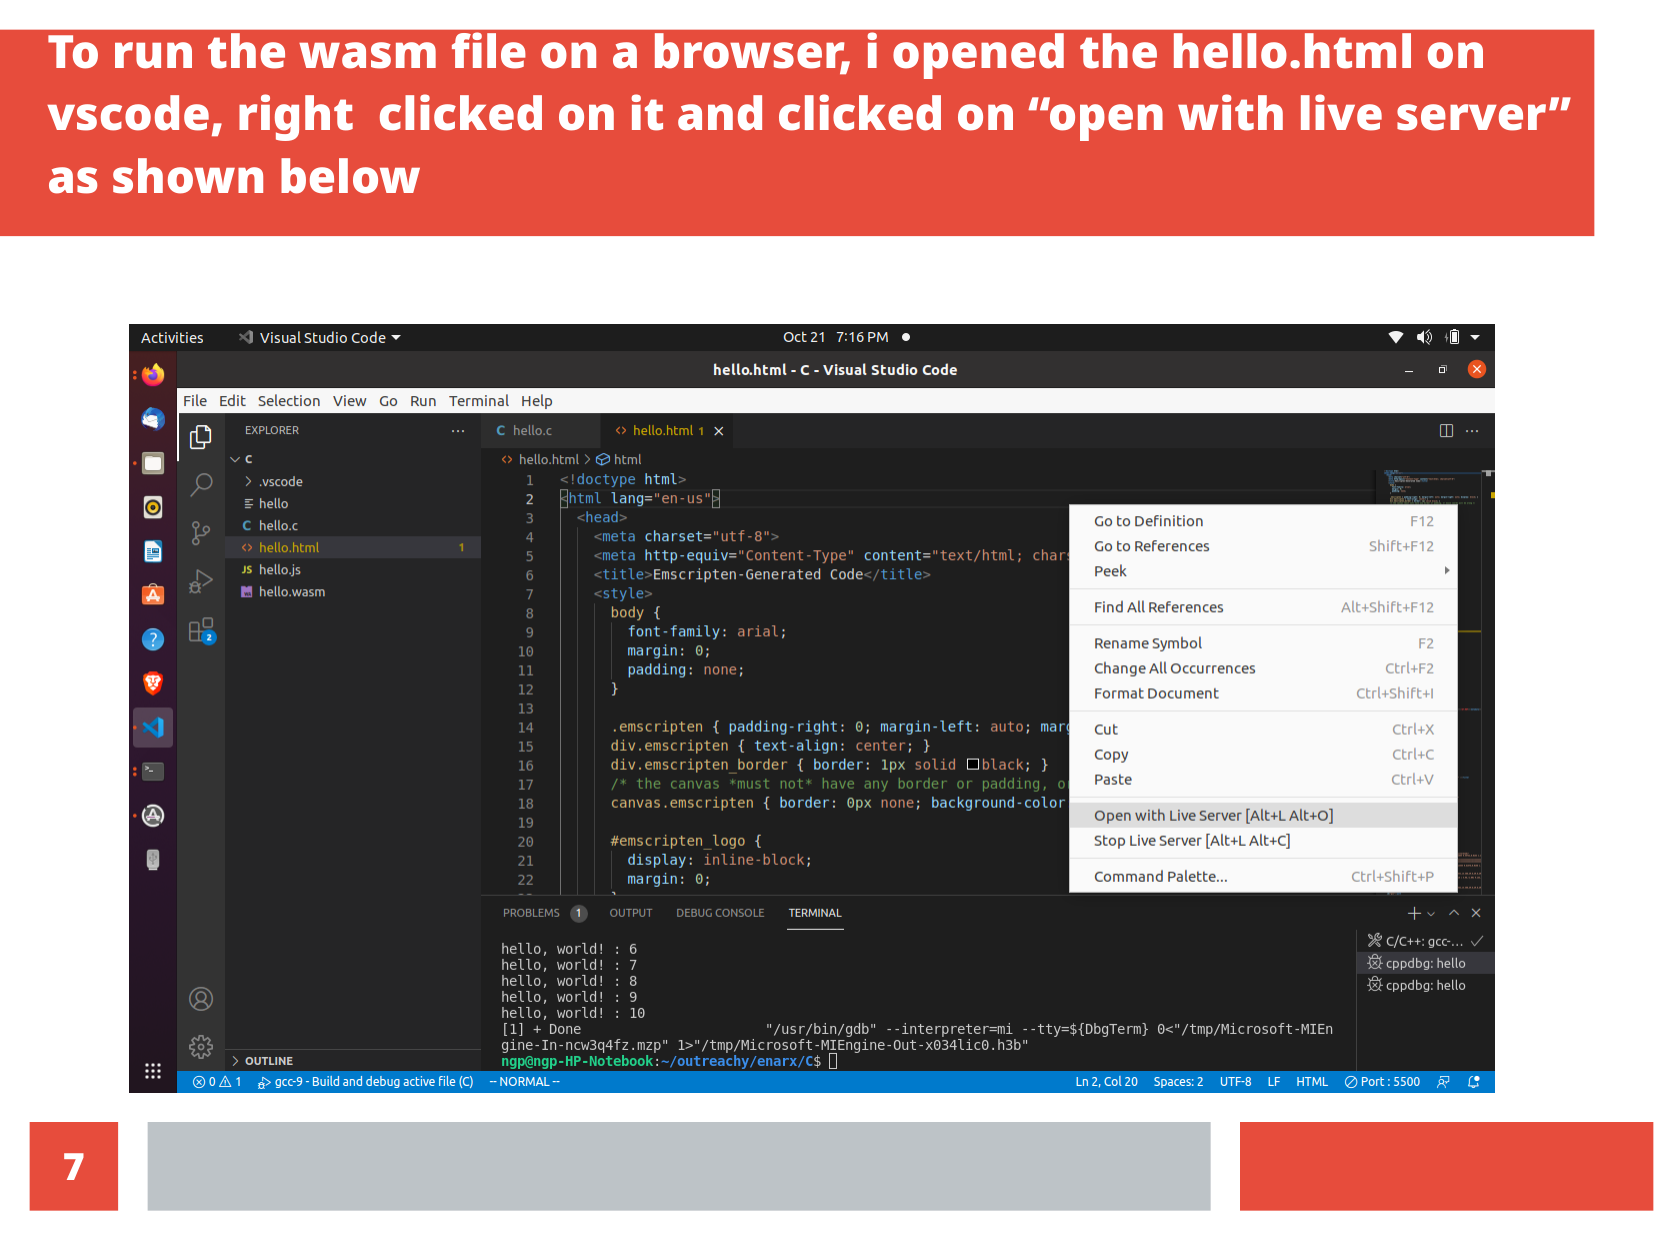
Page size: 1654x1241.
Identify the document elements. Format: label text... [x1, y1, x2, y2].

picture [129, 324, 1495, 1093]
title To run the wasm file on a browser, i opened the hello.html on vscode, right clicked on it and clicked on “open with live server” as shown below [47, 59, 1583, 207]
